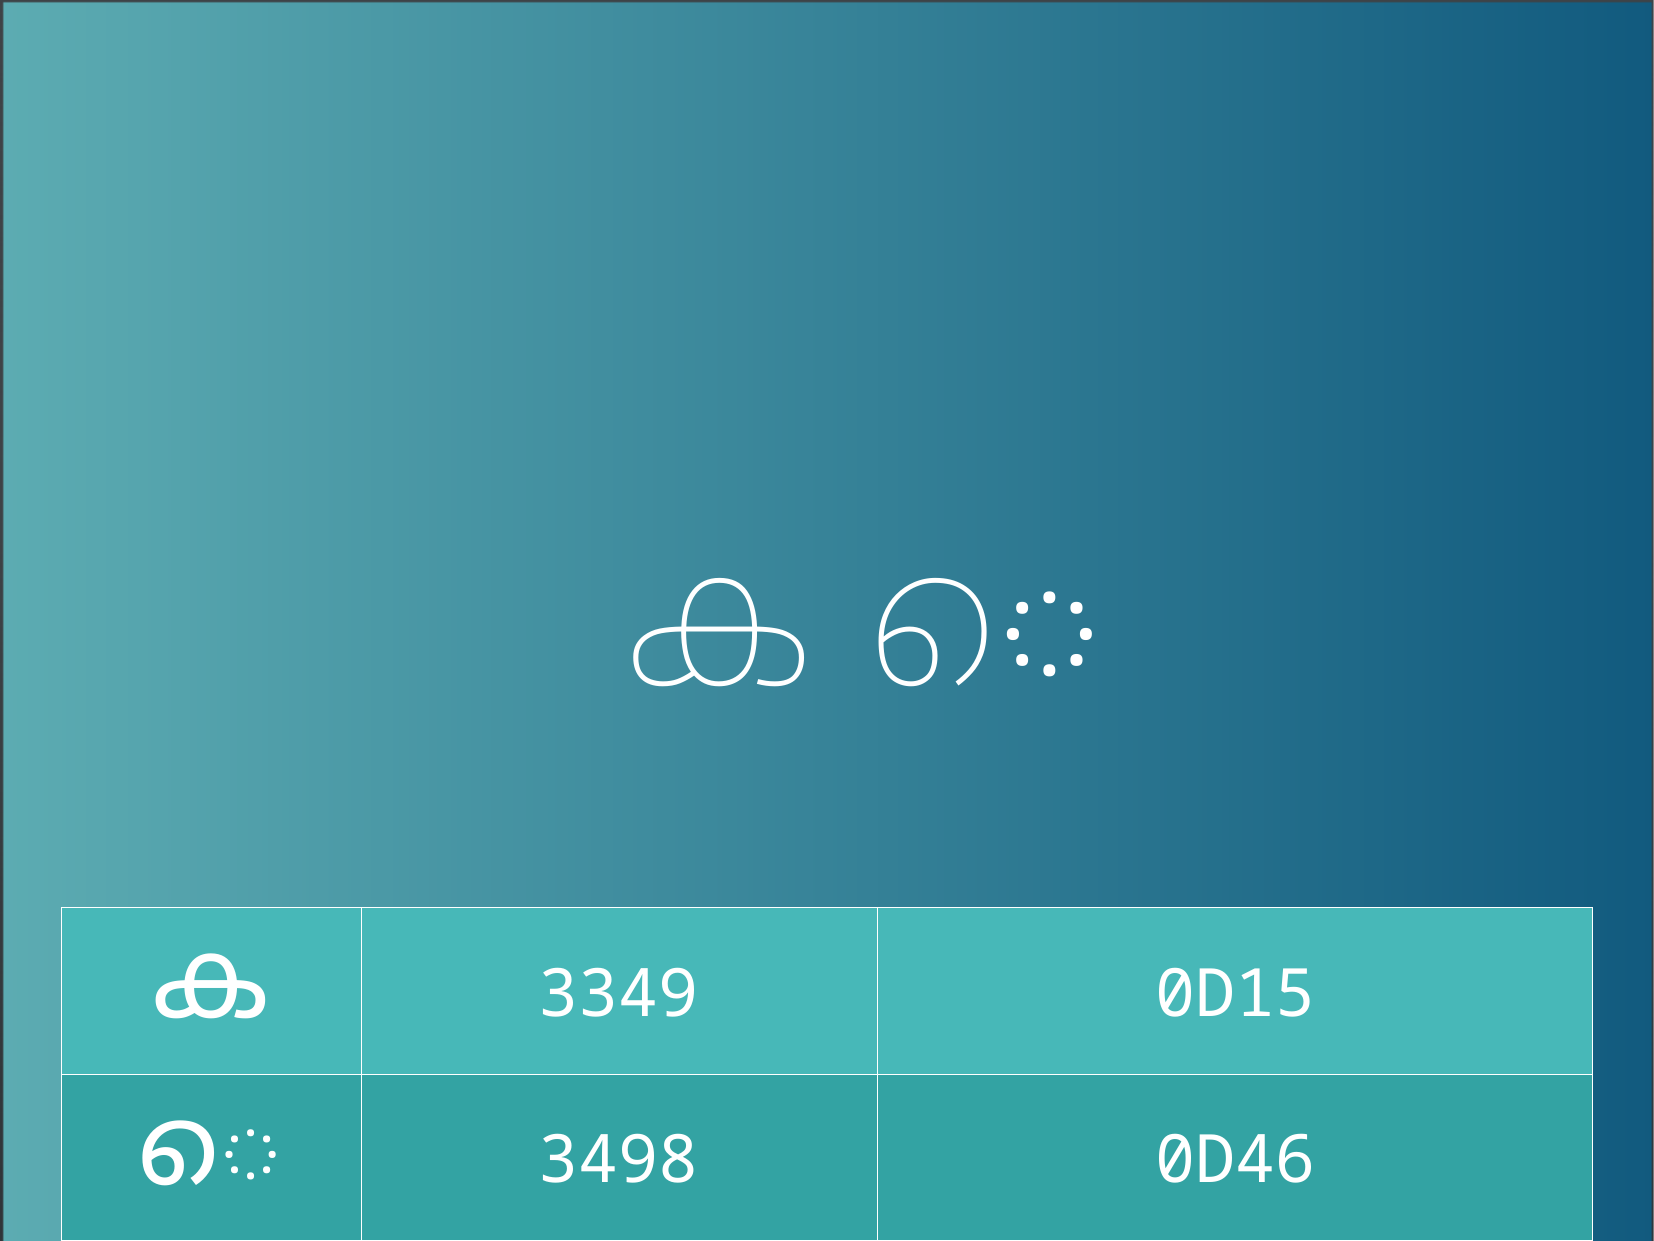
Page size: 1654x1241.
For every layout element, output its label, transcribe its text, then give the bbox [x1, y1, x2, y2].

table_cell 0D46 [878, 1075, 1592, 1240]
picture [0, 0, 1654, 1241]
table_cell െ [62, 1075, 361, 1240]
table_header 0D15 [878, 908, 1592, 1074]
subtitle ക െ [70, 232, 1559, 579]
table_header 3349 [362, 908, 877, 1074]
table_cell 3498 [362, 1075, 877, 1240]
table_header ക [62, 908, 361, 1074]
